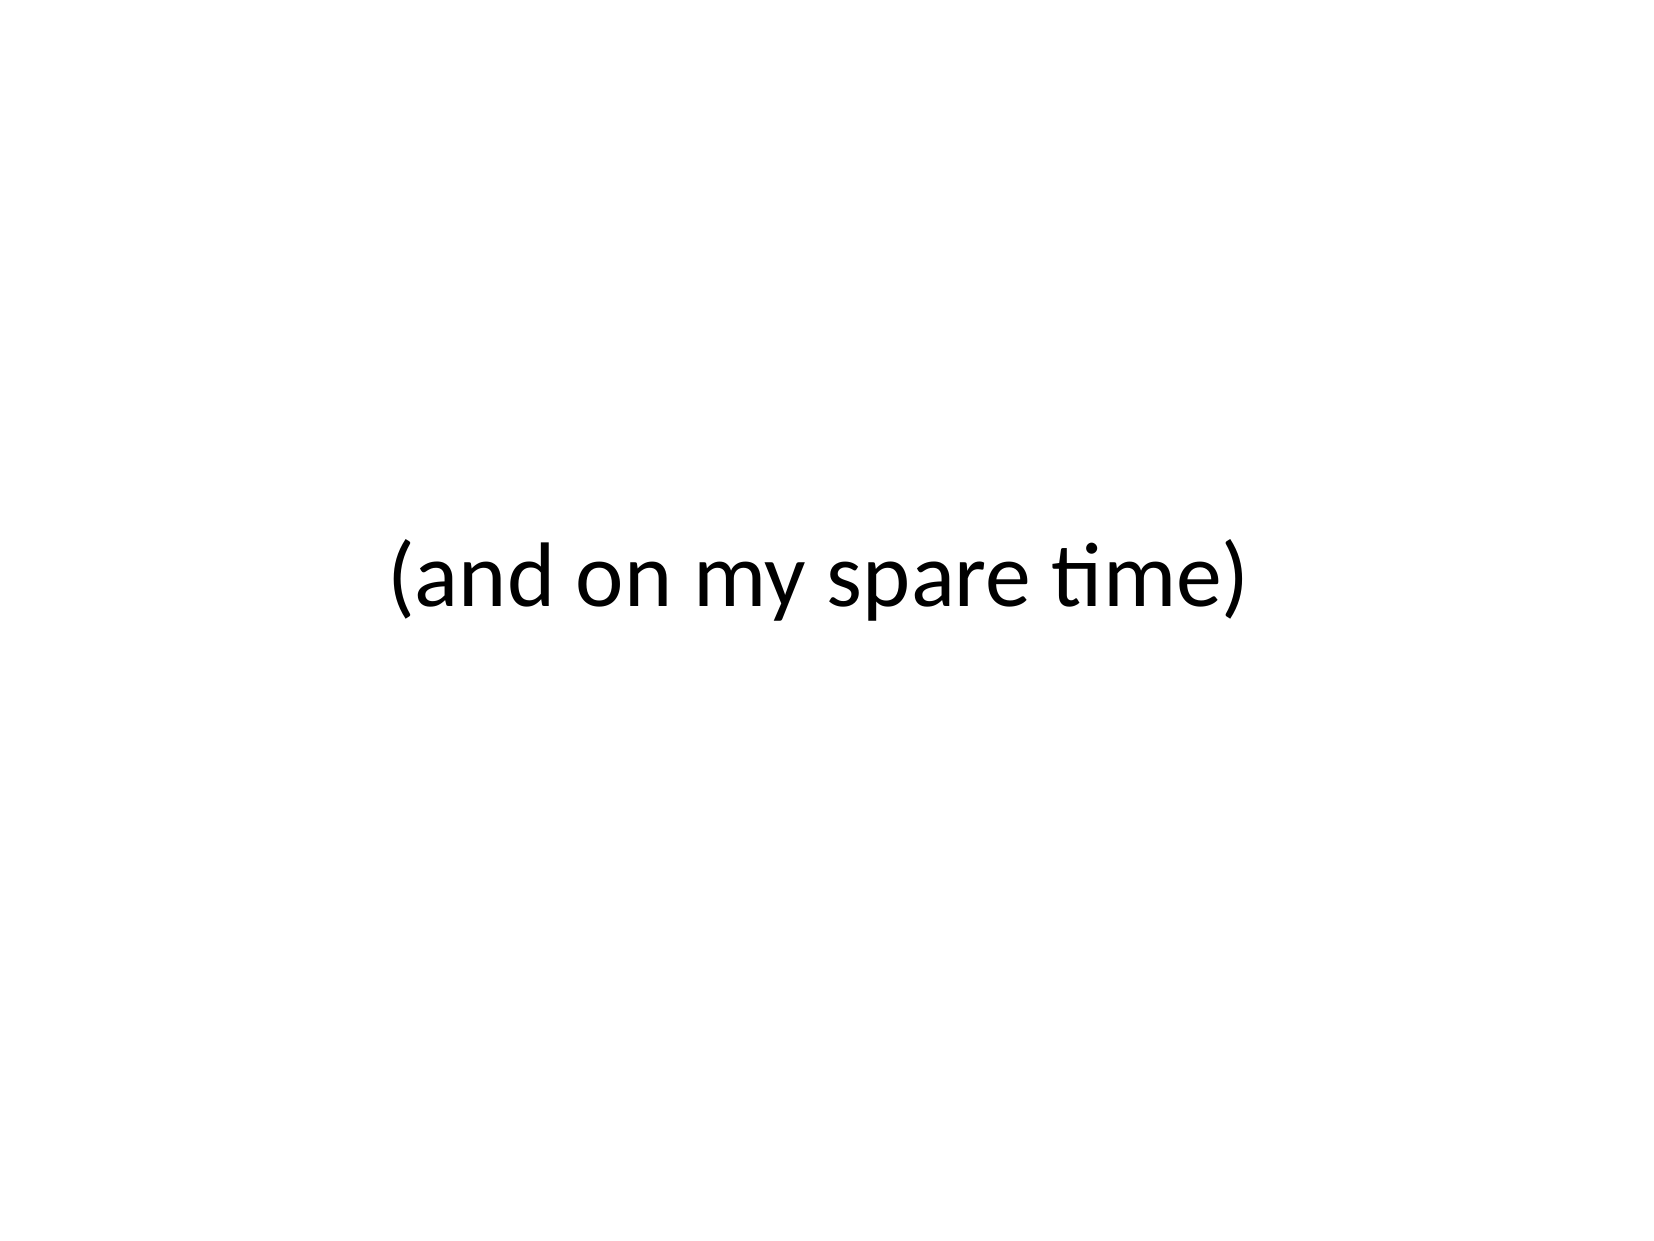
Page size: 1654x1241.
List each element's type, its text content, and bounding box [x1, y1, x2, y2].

title (and on my spare time) [75, 480, 1564, 688]
